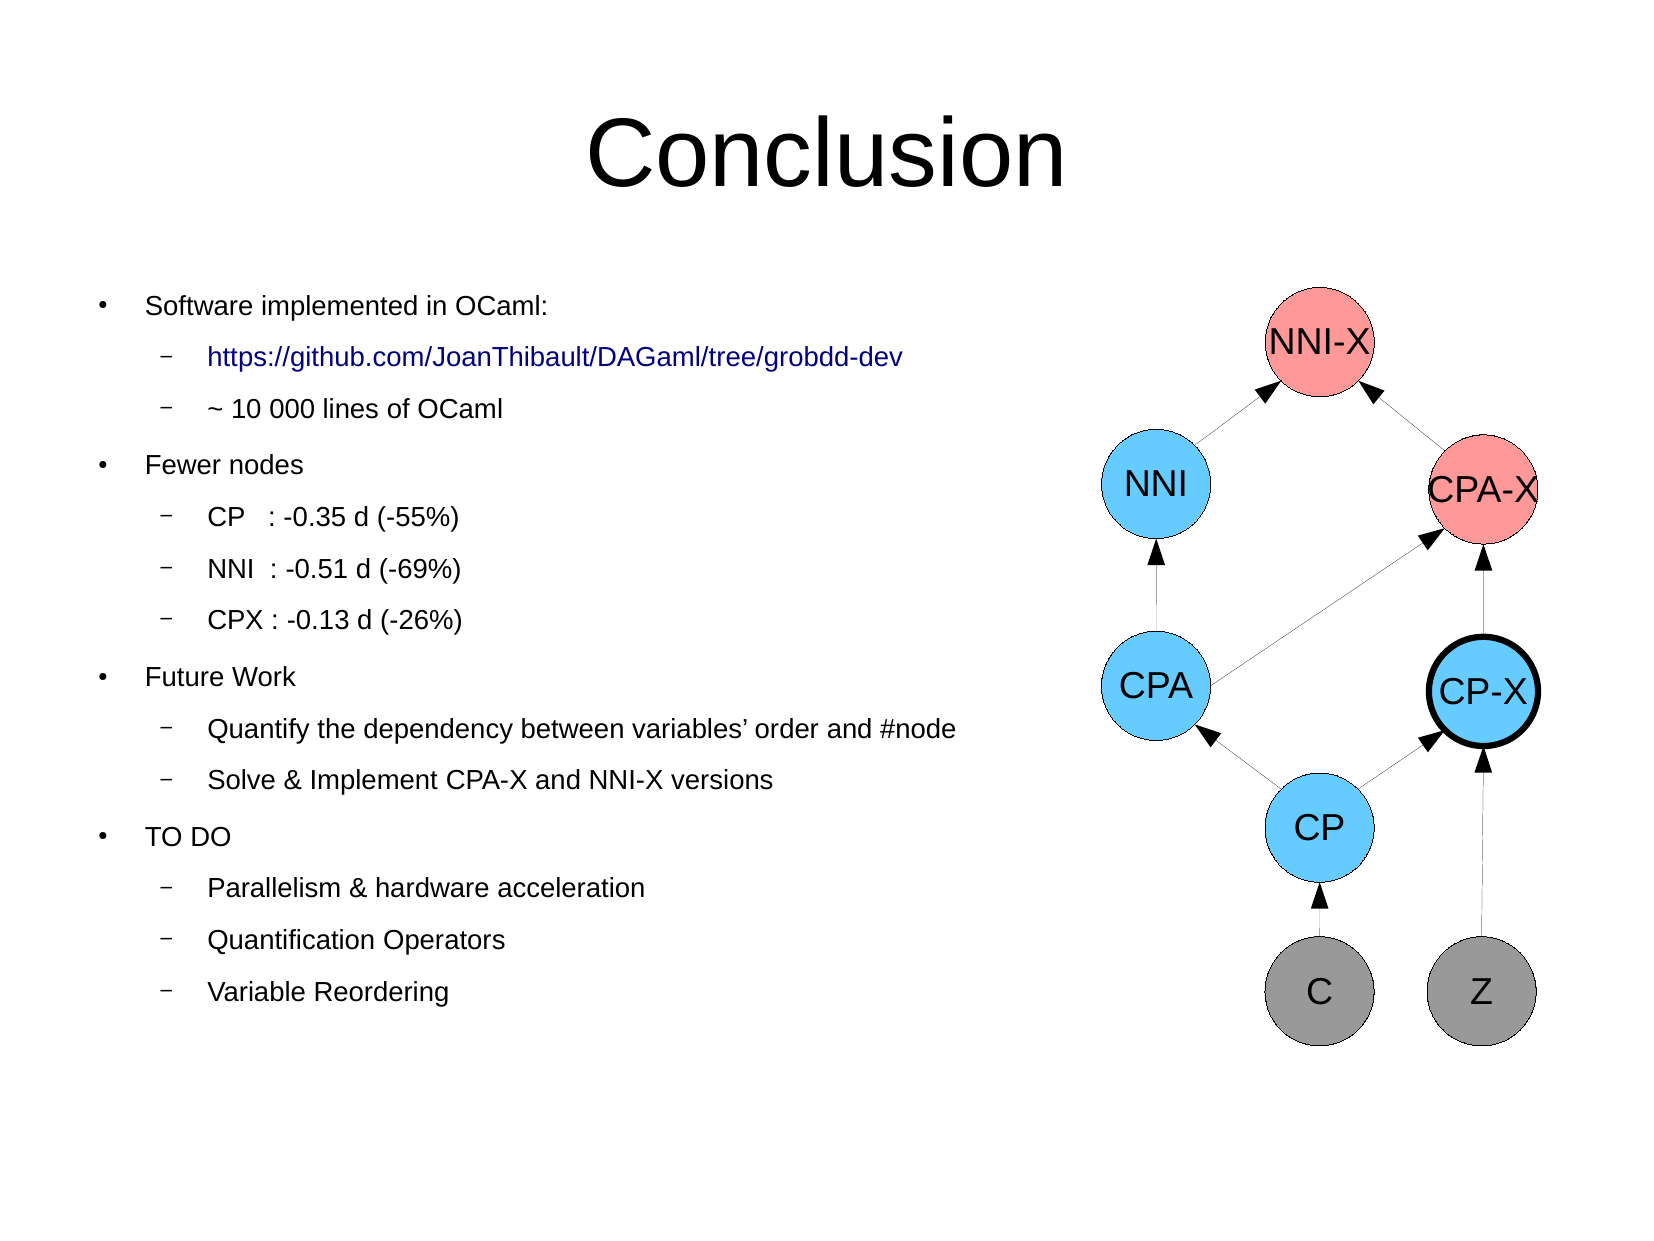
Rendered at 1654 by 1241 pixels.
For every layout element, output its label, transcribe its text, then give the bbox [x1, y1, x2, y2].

text_box Z [1430, 1010, 1533, 1046]
list Software implemented in OCaml: https://github.com/JoanThibault/DAGaml/tree/grobdd-dev ~ 10 000 lines of OCaml Fewer nodes CP : -0.35 d (-55%) NNI : -0.51 d (-69%) CPX : -0.13 d (-26%) Future Work Quantify the dependency between variables’ order and #node Solve & Implement CPA-X and NNI-X versions TO DO Parallelism & hardware acceleration Quantification Operators Variable Reordering [82, 290, 1571, 1010]
text_box C [1268, 1010, 1371, 1046]
title Conclusion [82, 49, 1571, 257]
